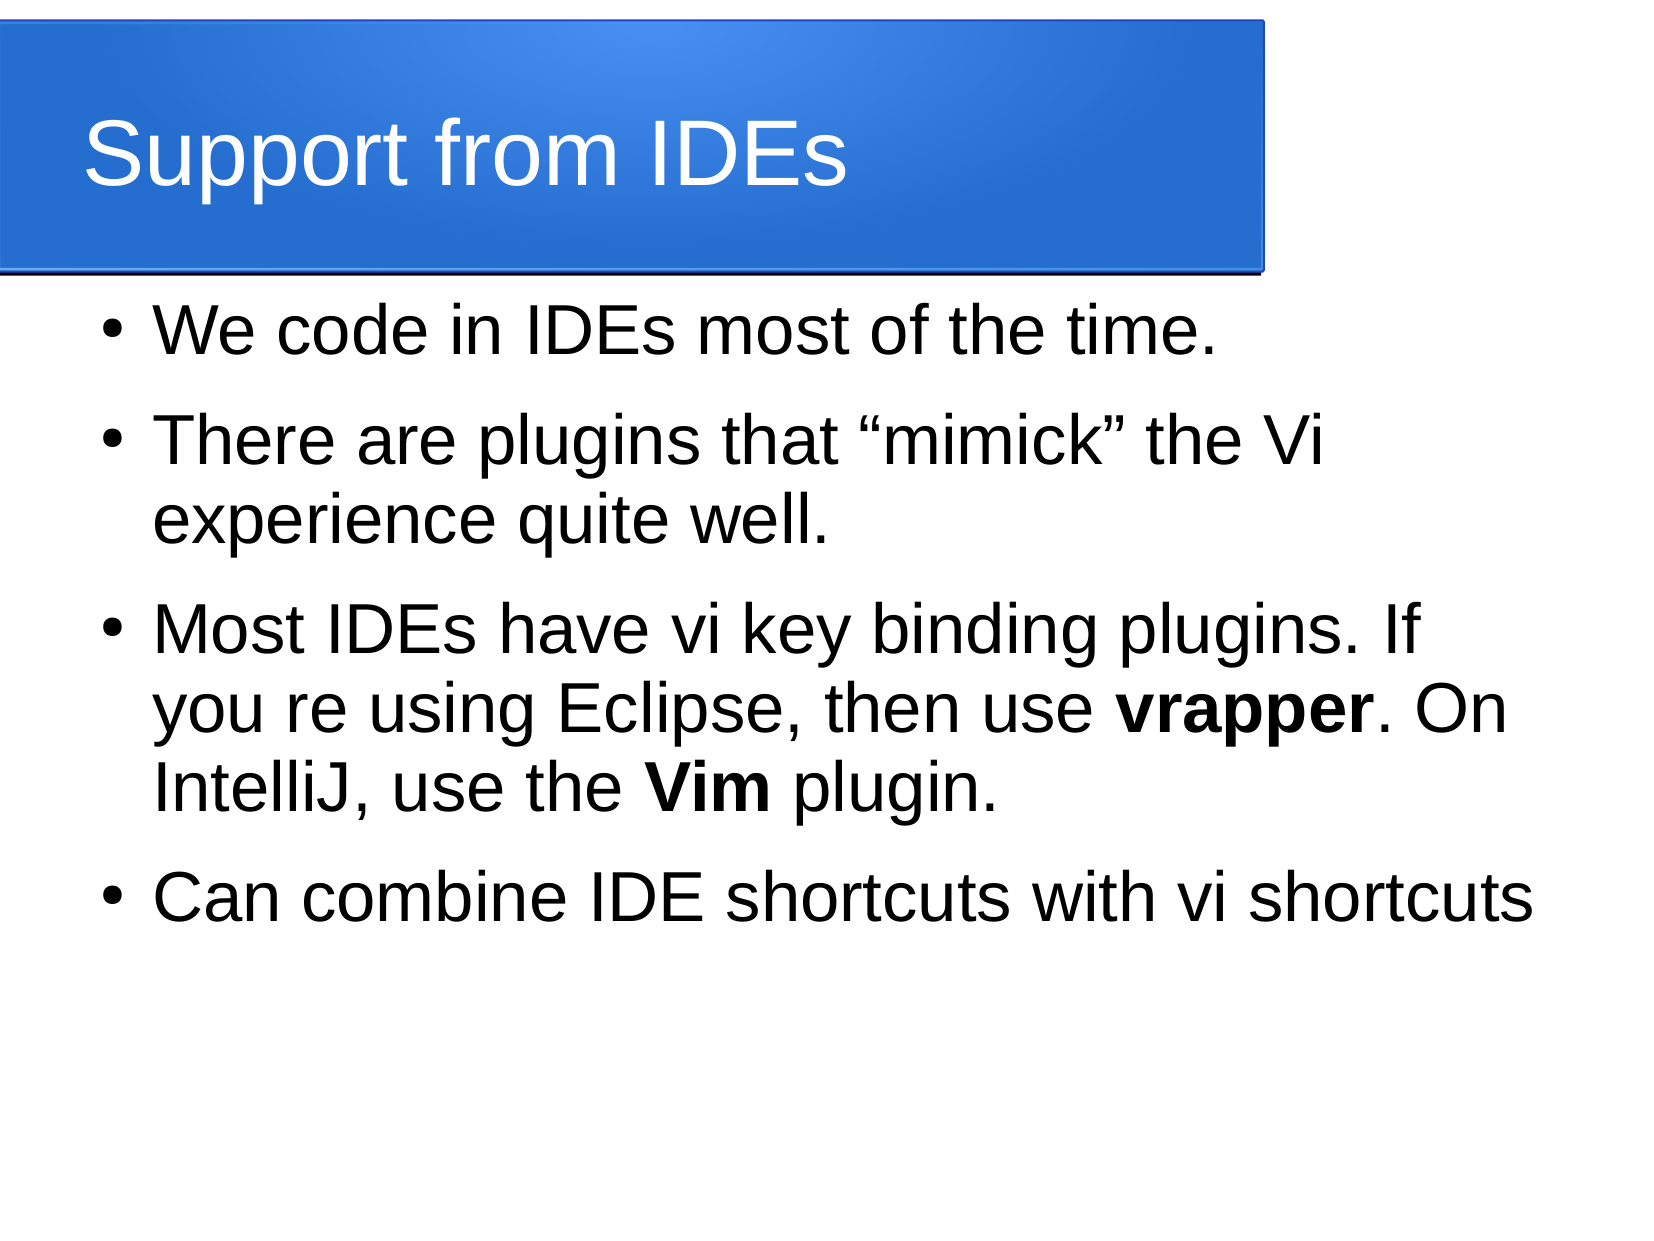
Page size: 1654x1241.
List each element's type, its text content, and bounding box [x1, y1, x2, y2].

list We code in IDEs most of the time. There are plugins that “mimick” the Vi experience quite well. Most IDEs have vi key binding plugins. If you re using Eclipse, then use vrapper. On IntelliJ, use the Vim plugin. Can combine IDE shortcuts with vi shortcuts [82, 290, 1538, 1010]
title Support from IDEs [82, 49, 1250, 257]
